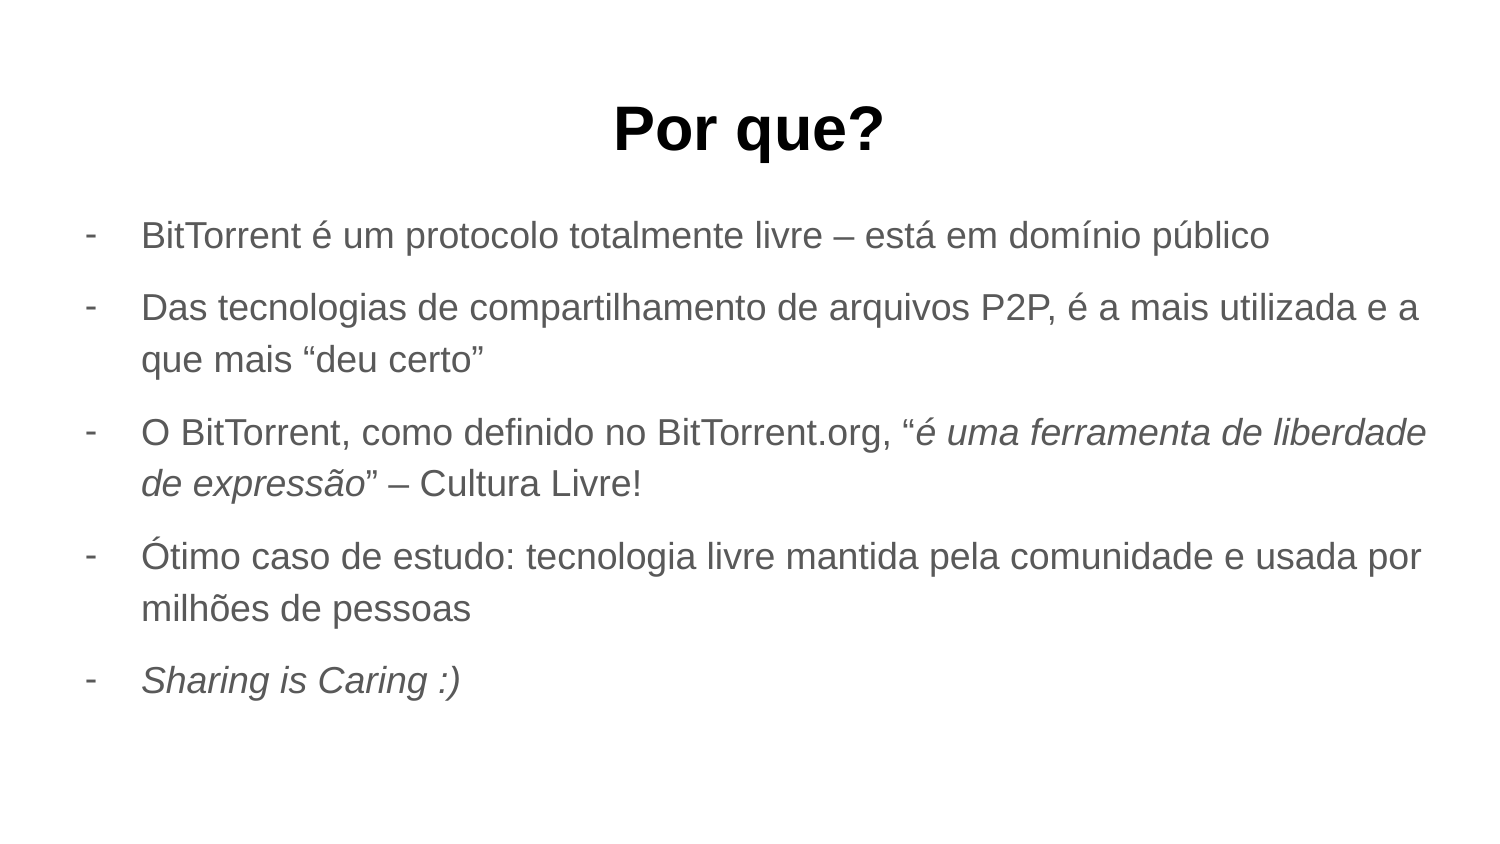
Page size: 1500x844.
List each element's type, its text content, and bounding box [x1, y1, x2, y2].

title Por que? [51, 72, 1449, 167]
list BitTorrent é um protocolo totalmente livre – está em domínio público Das tecnologias de compartilhamento de arquivos P2P, é a mais utilizada e a que mais “deu certo” O BitTorrent, como definido no BitTorrent.org, “é uma ferramenta de liberdade de expressão” – Cultura Livre! Ótimo caso de estudo: tecnologia livre mantida pela comunidade e usada por milhões de pessoas Sharing is Caring :) [51, 189, 1449, 750]
